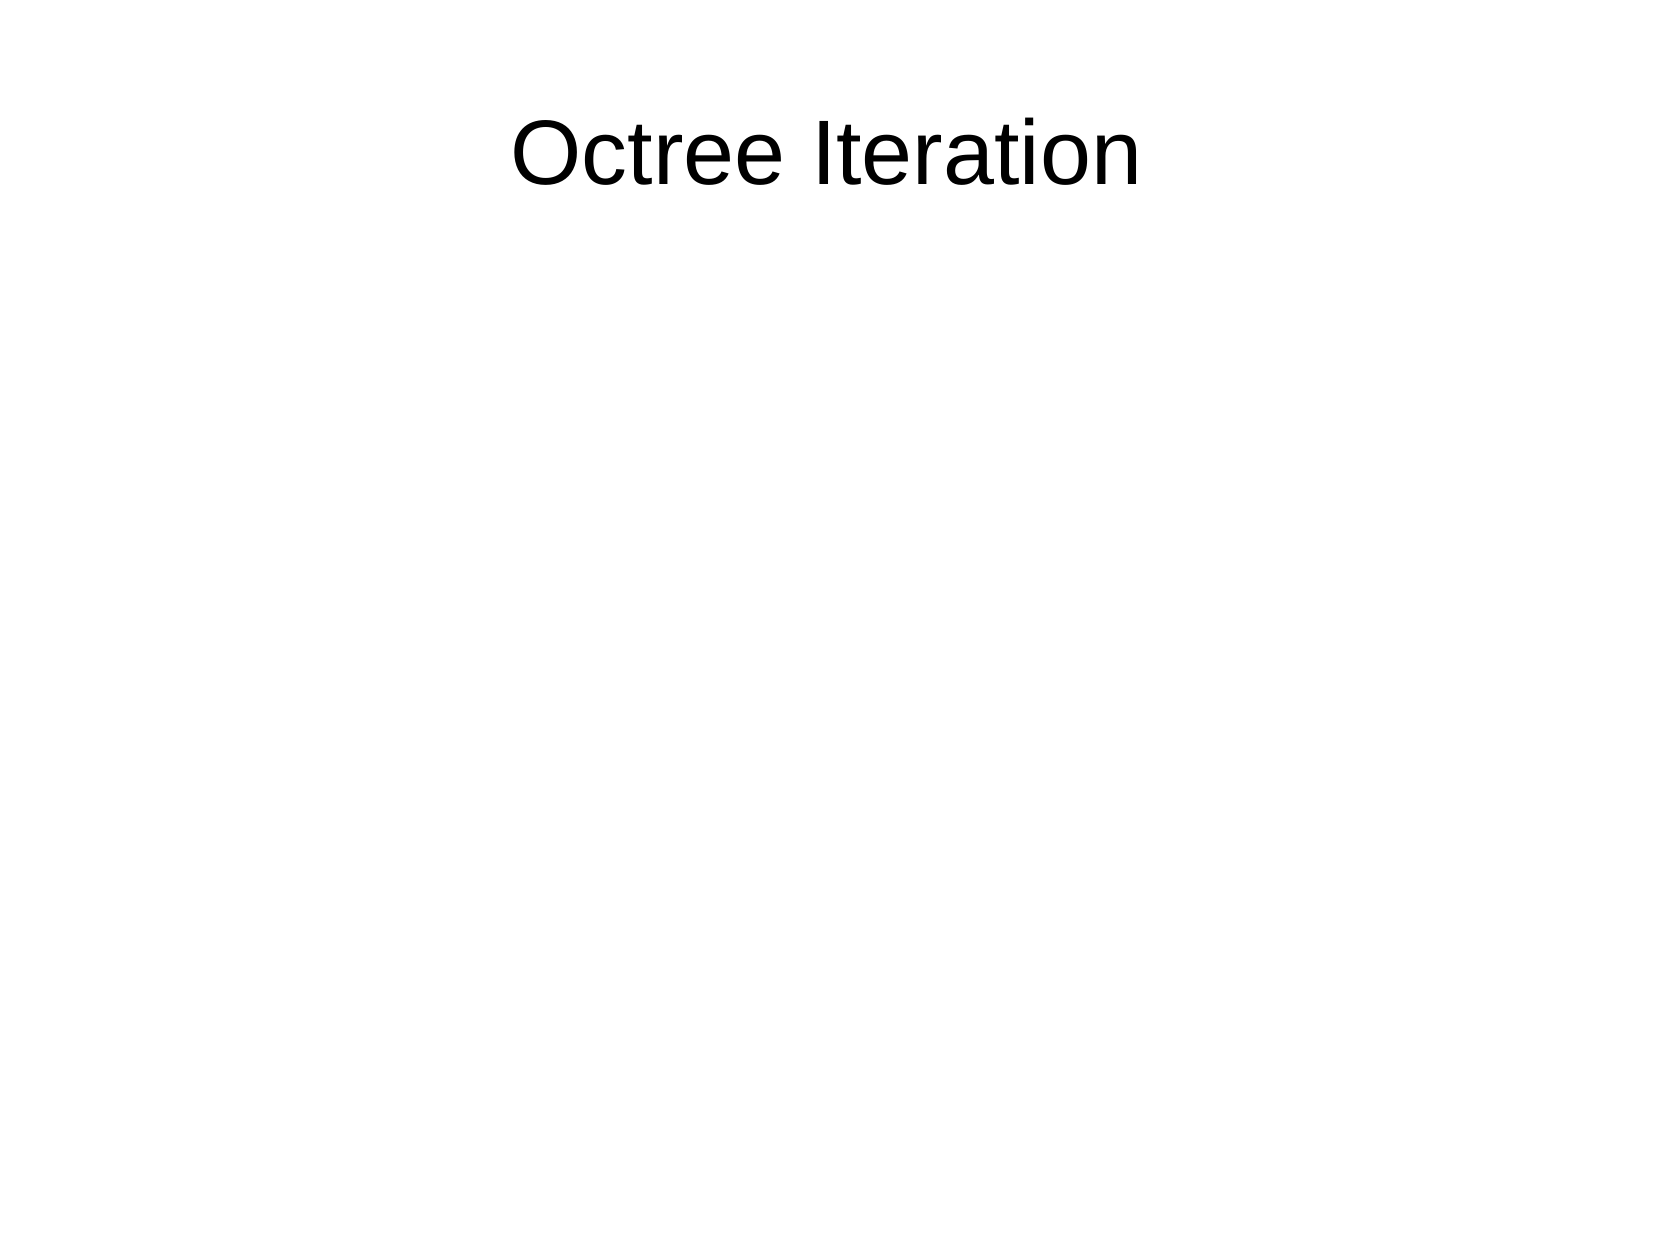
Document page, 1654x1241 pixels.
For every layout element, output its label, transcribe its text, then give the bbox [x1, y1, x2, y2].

title Octree Iteration [82, 49, 1571, 257]
